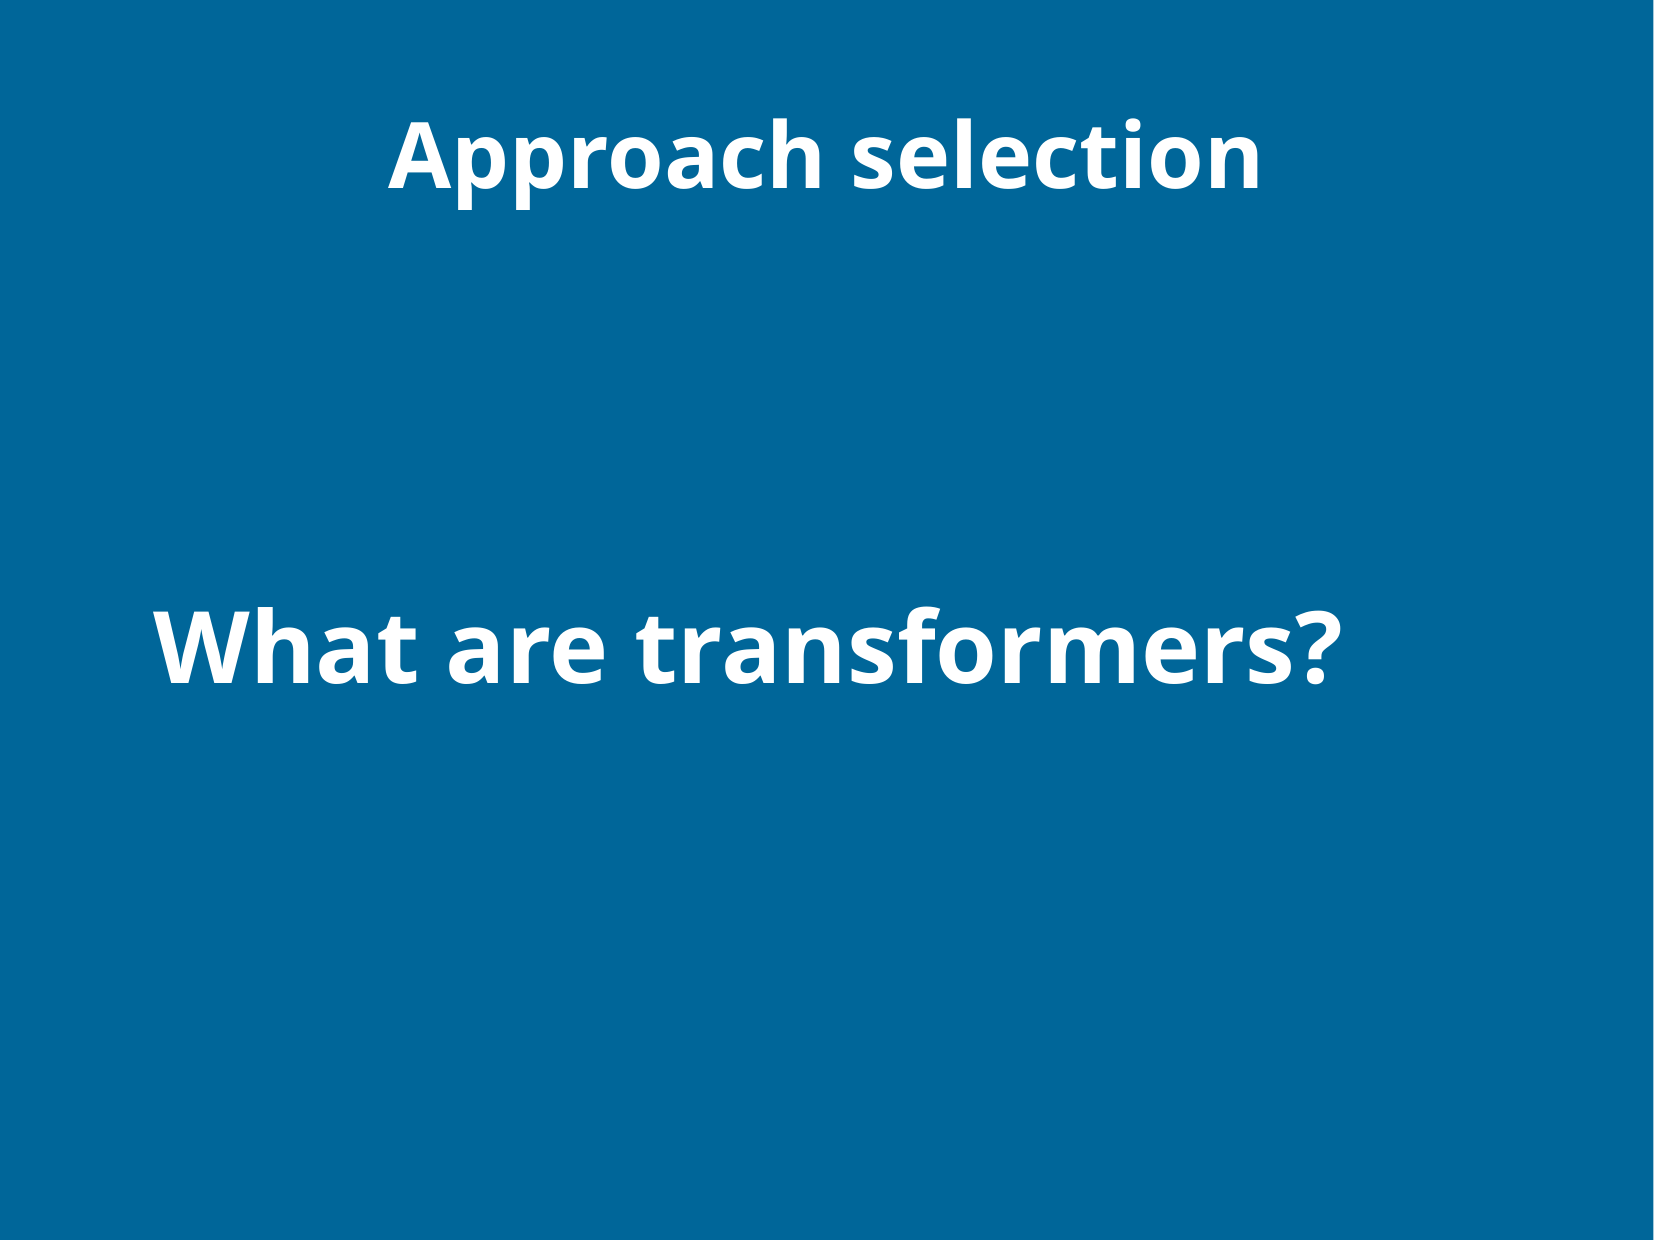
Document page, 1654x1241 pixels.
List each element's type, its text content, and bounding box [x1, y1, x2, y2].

title Approach selection [82, 49, 1571, 257]
list What are transformers? [82, 290, 1571, 1164]
